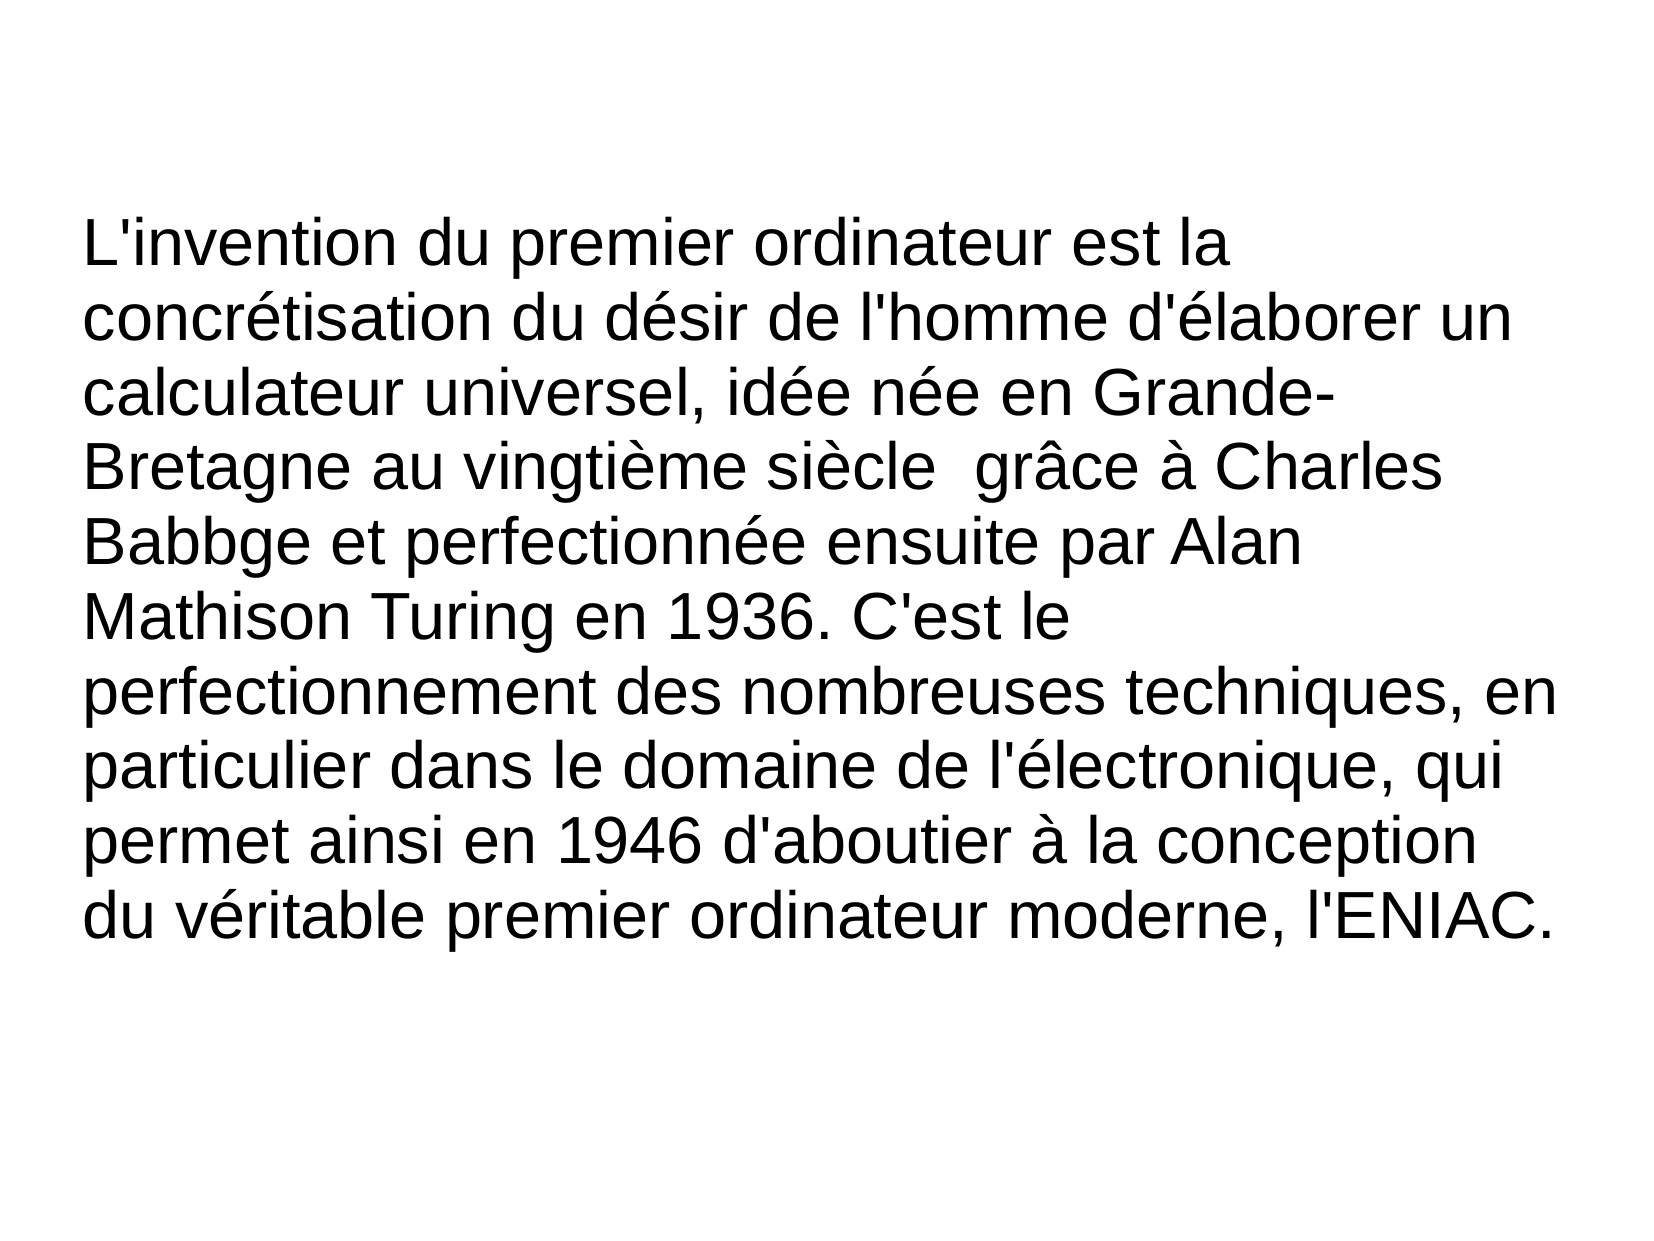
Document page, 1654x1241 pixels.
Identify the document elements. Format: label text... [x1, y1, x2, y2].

subtitle L'invention du premier ordinateur est la concrétisation du désir de l'homme d'élaborer un calculateur universel, idée née en Grande-Bretagne au vingtième siècle grâce à Charles Babbge et perfectionnée ensuite par Alan Mathison Turing en 1936. C'est le perfectionnement des nombreuses techniques, en particulier dans le domaine de l'électronique, qui permet ainsi en 1946 d'aboutier à la conception du véritable premier ordinateur moderne, l'ENIAC. [82, 49, 1571, 1109]
